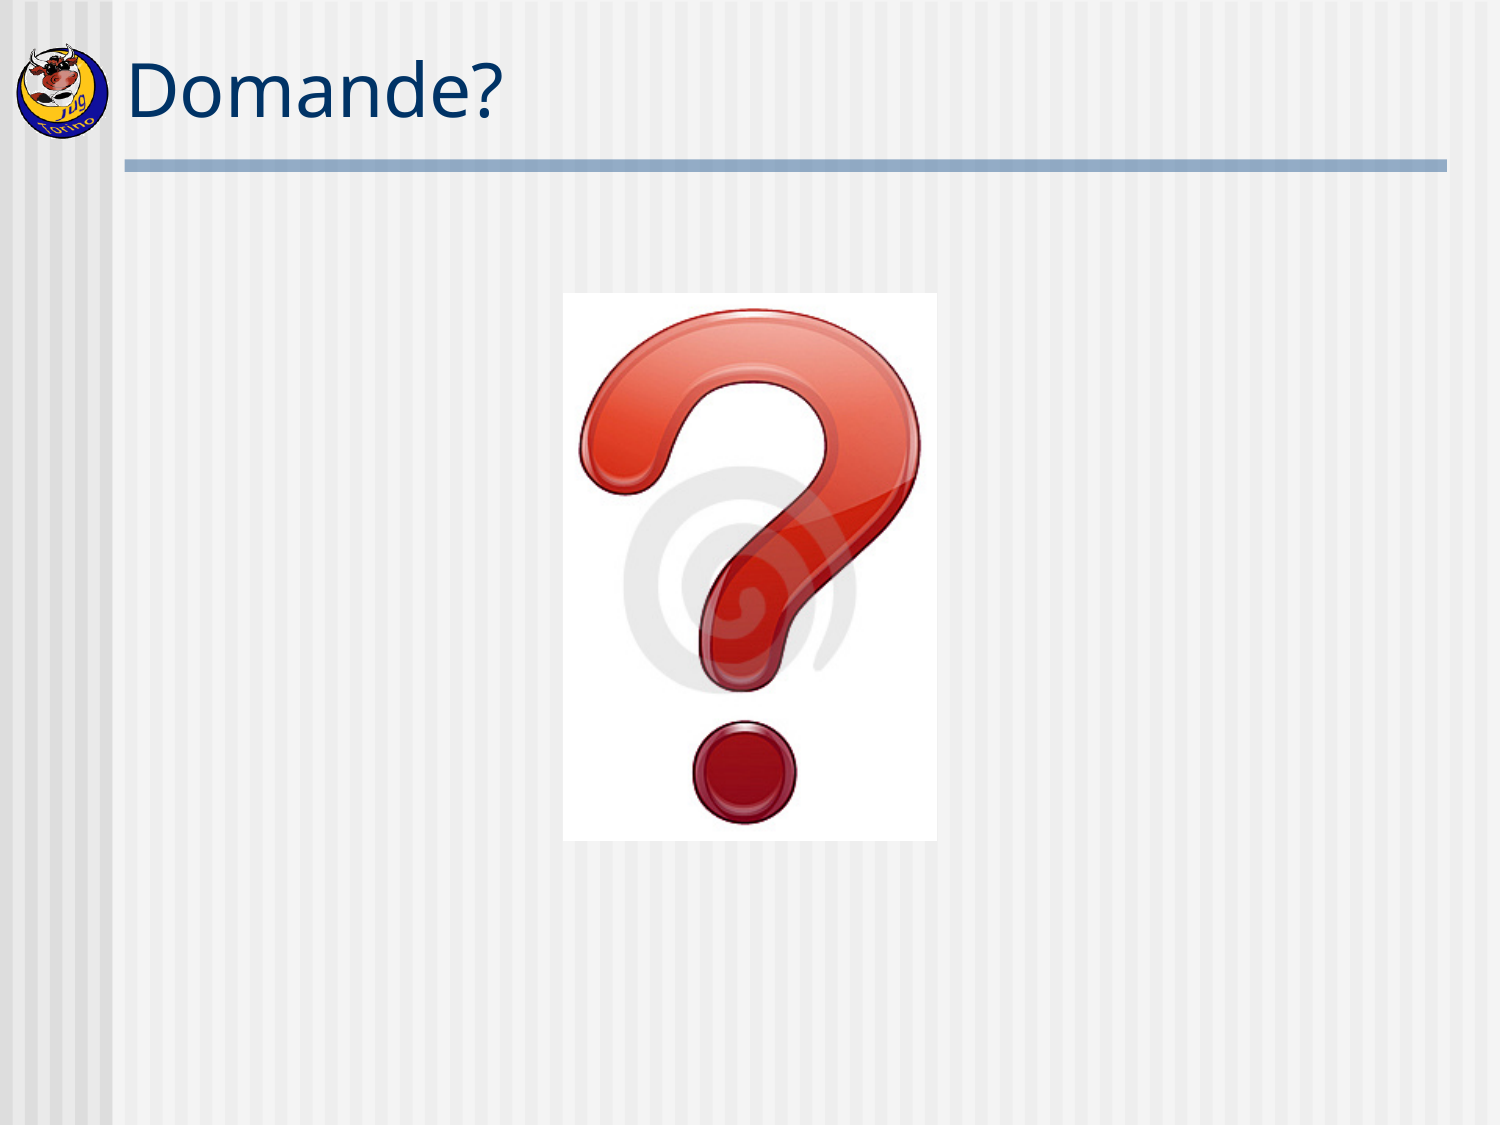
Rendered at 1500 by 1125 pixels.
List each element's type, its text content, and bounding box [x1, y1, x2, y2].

title Domande? [124, 50, 1482, 138]
picture [563, 293, 937, 841]
picture [5, 36, 119, 149]
